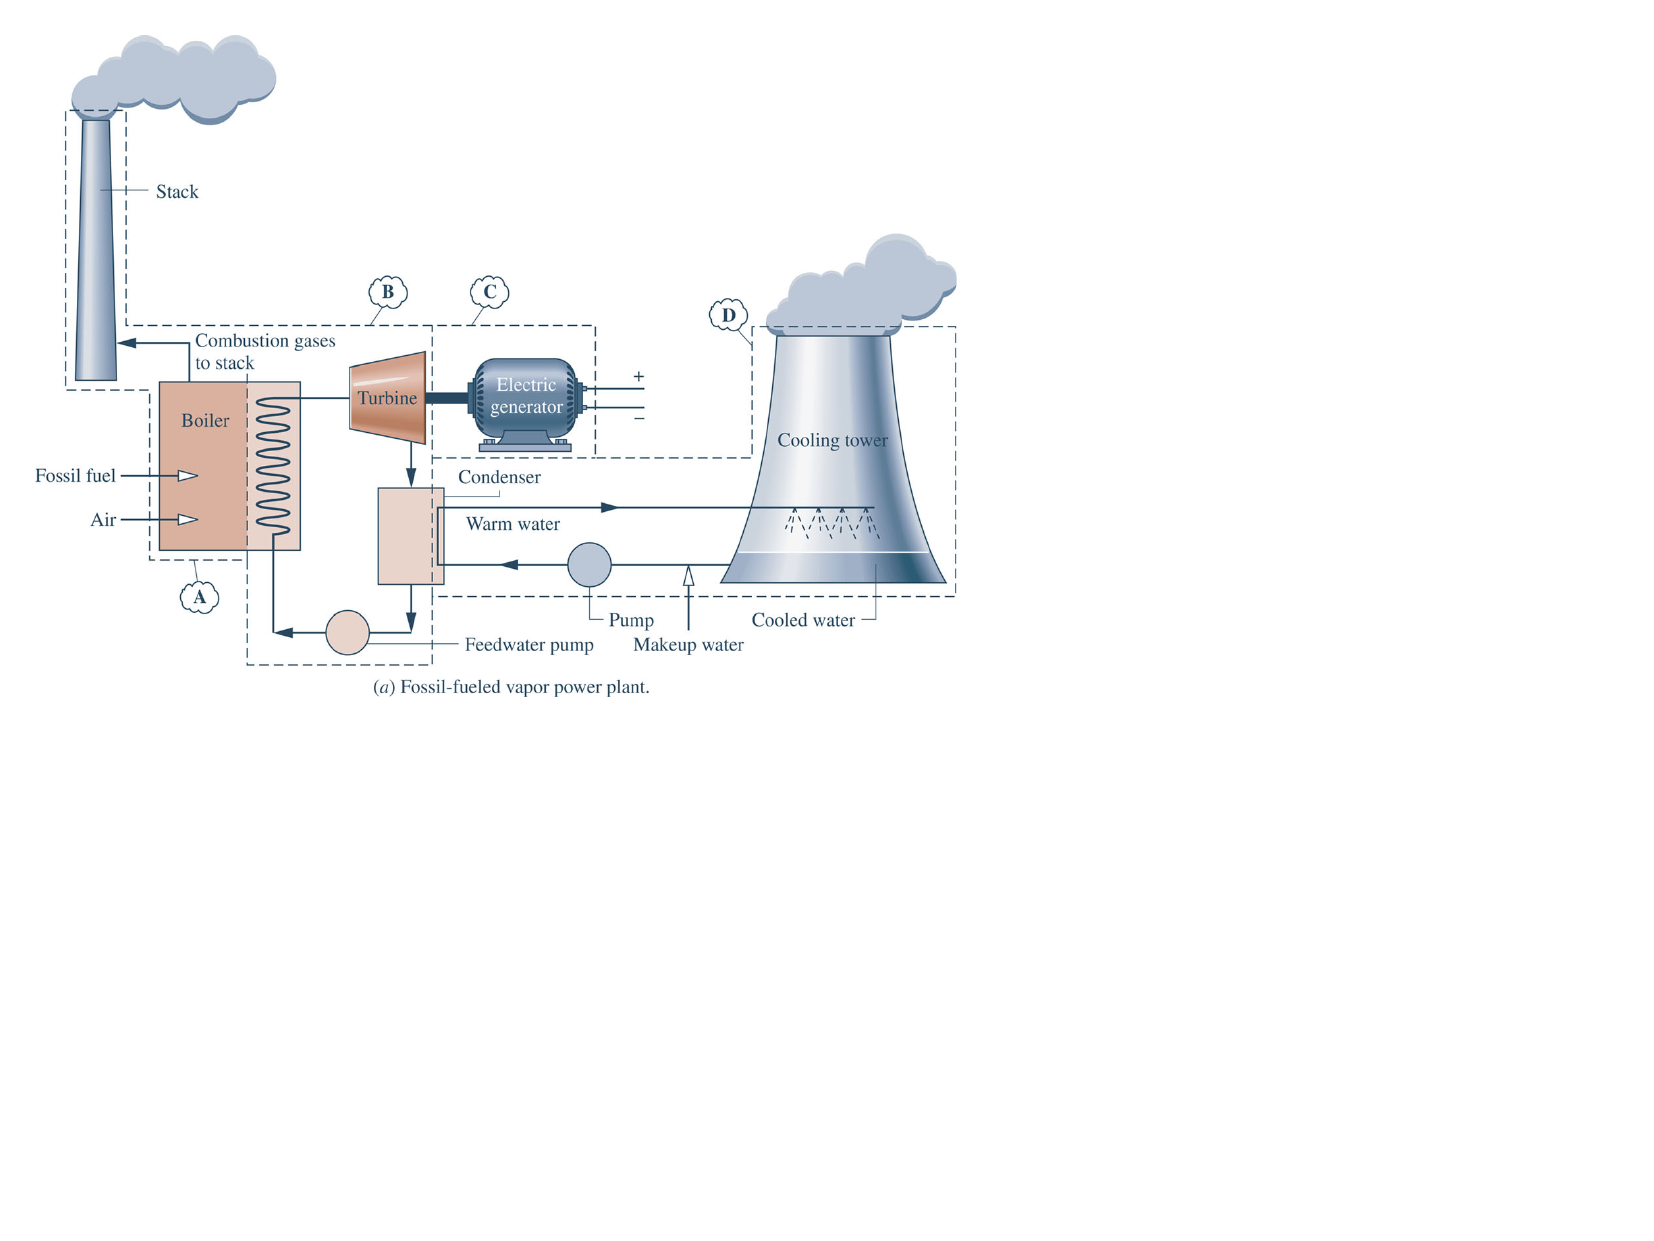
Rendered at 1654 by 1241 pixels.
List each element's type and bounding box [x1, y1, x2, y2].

picture [35, 35, 957, 697]
